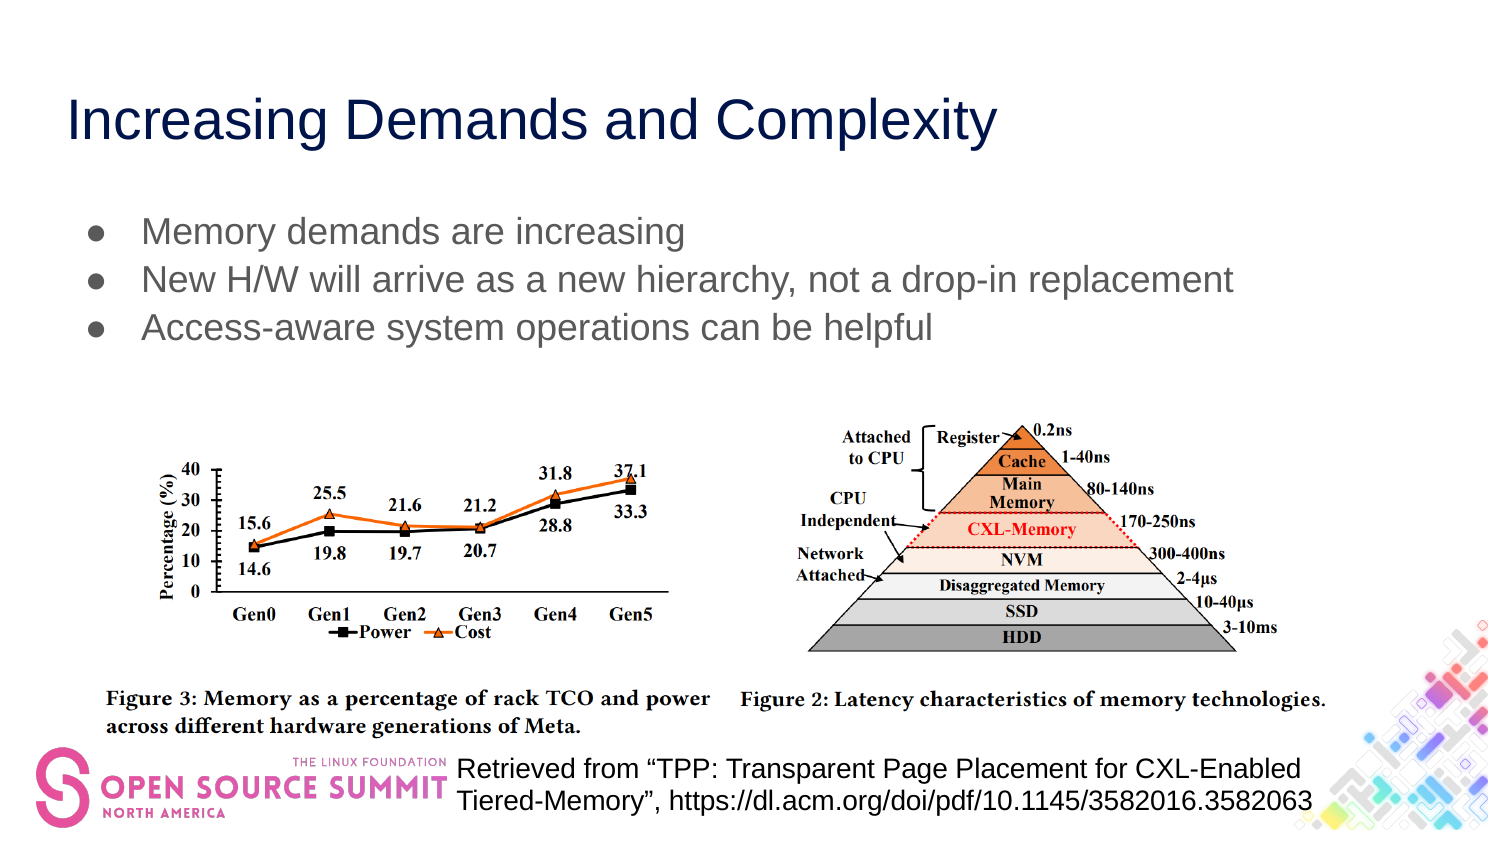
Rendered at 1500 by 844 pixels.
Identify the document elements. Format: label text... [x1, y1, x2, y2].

title Increasing Demands and Complexity [51, 72, 1449, 167]
picture [36, 449, 724, 828]
picture [1294, 620, 1488, 830]
list Memory demands are increasing New H/W will arrive as a new hierarchy, not a drop-in replacement Access-aware system operations can be helpful [51, 189, 1449, 734]
text_box Retrieved from “TPP: Transparent Page Placement for CXL-Enabled Tiered-Memory”, https://dl.acm.org/doi/pdf/10.1145/3582016.3582063 [441, 746, 1381, 824]
picture [730, 412, 1340, 721]
